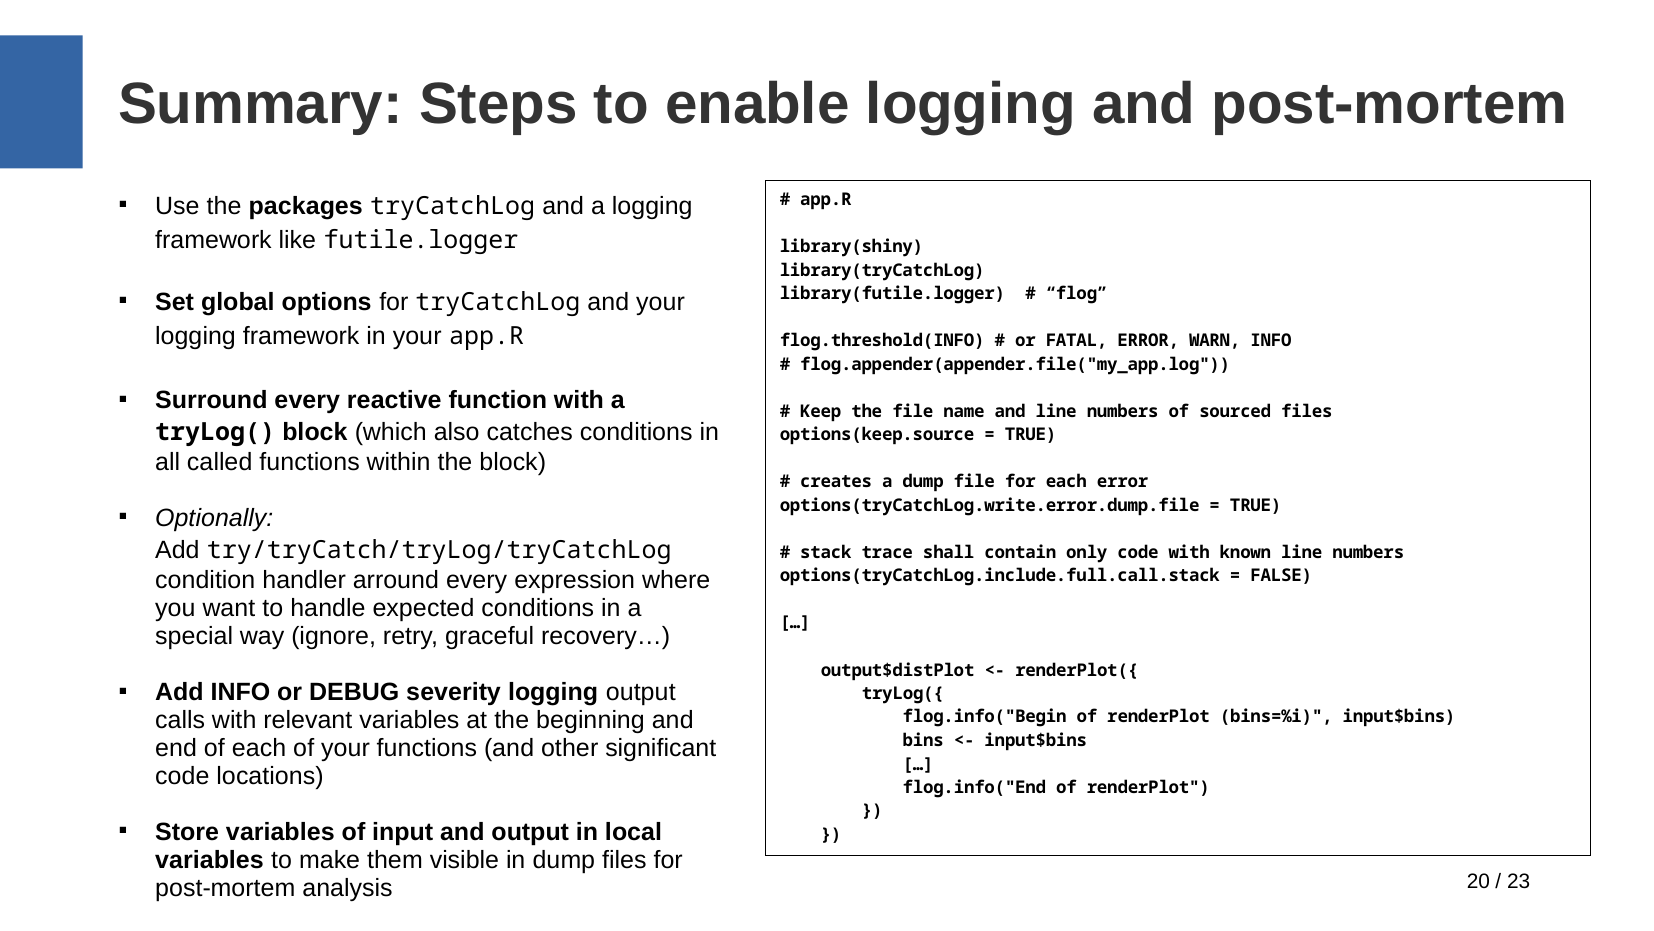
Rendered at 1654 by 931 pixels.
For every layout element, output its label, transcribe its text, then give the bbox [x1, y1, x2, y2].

text_box Use the packages tryCatchLog and a logging framework like futile.logger Set global options for tryCatchLog and your logging framework in your app.R Surround every reactive function with a tryLog() block (which also catches conditions in all called functions within the block) Optionally: Add try/tryCatch/tryLog/tryCatchLog condition handler arround every expression where you want to handle expected conditions in a special way (ignore, retry, graceful recovery…) Add INFO or DEBUG severity logging output calls with relevant variables at the beginning and end of each of your functions (and other significant code locations) Store variables of input and output in local variables to make them visible in dump files for post-mortem analysis [105, 180, 736, 881]
text_box # app.R library(shiny) library(tryCatchLog) library(futile.logger) # “flog” flog.threshold(INFO) # or FATAL, ERROR, WARN, INFO # flog.appender(appender.file("my_app.log")) # Keep the file name and line numbers of sourced files options(keep.source = TRUE) # creates a dump file for each error options(tryCatchLog.write.error.dump.file = TRUE) # stack trace shall contain only code with known line numbers options(tryCatchLog.include.full.call.stack = FALSE) […] output$distPlot <- renderPlot({ tryLog({ flog.info("Begin of renderPlot (bins=%i)", input$bins) bins <- input$bins […] flog.info("End of renderPlot") }) }) [765, 180, 1591, 856]
title Summary: Steps to enable logging and post-mortem [118, 37, 1621, 169]
